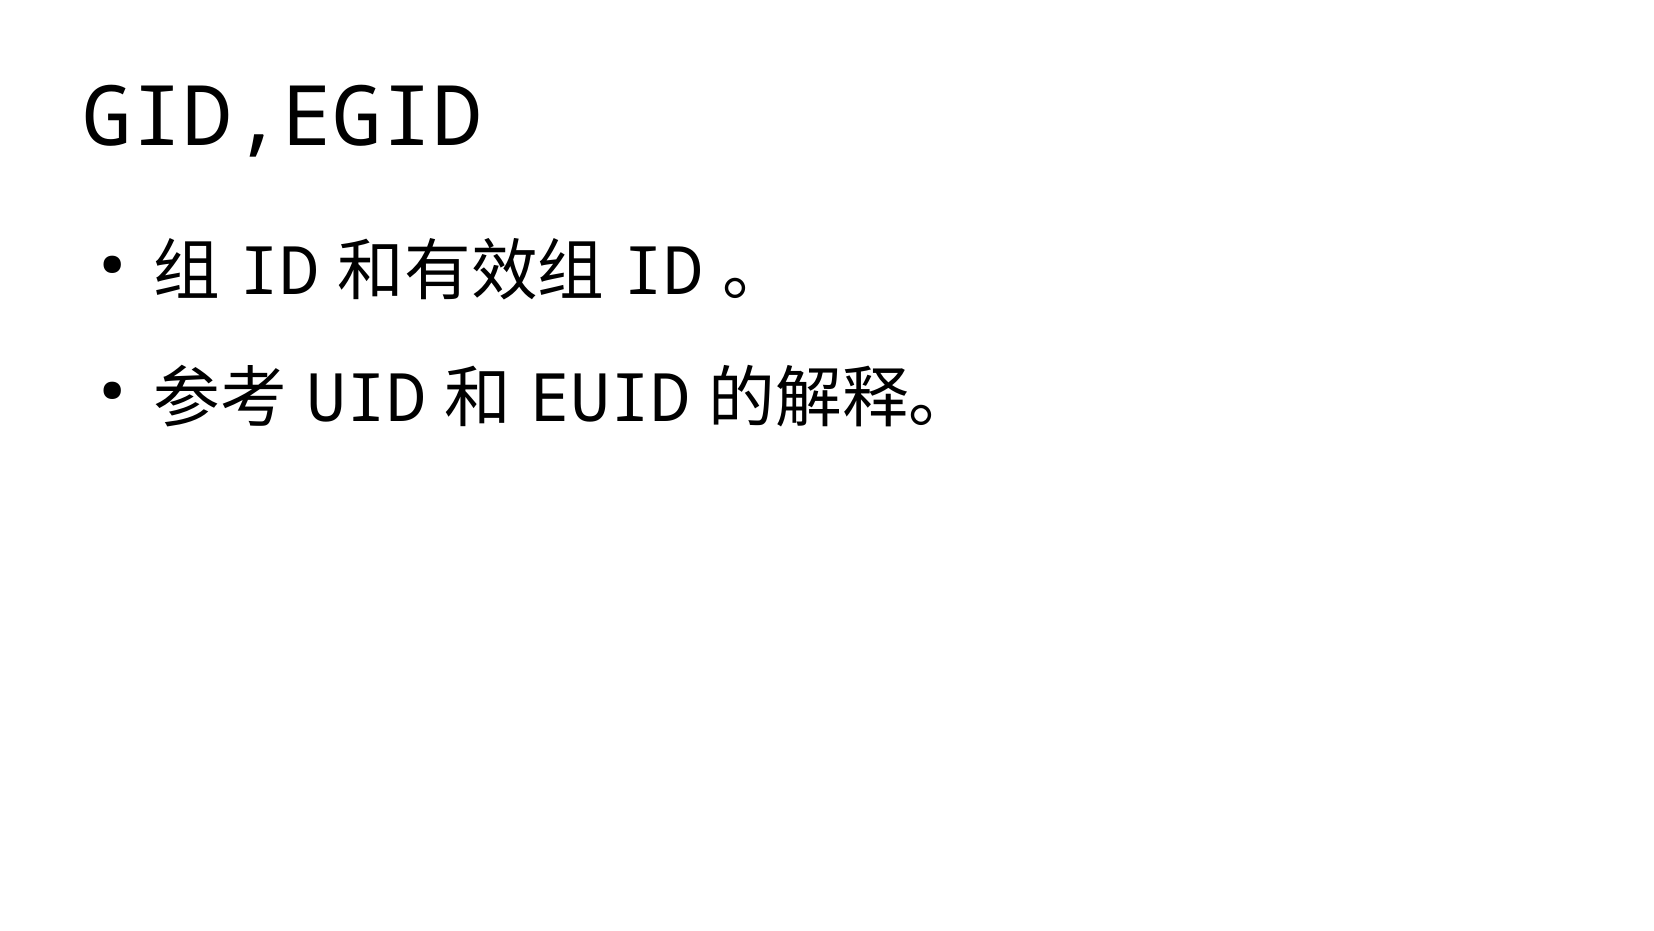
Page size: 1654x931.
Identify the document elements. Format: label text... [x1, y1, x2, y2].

list 组ID和有效组ID。 参考UID和EUID的解释。 [82, 217, 1571, 758]
title GID,EGID [82, 37, 1571, 189]
